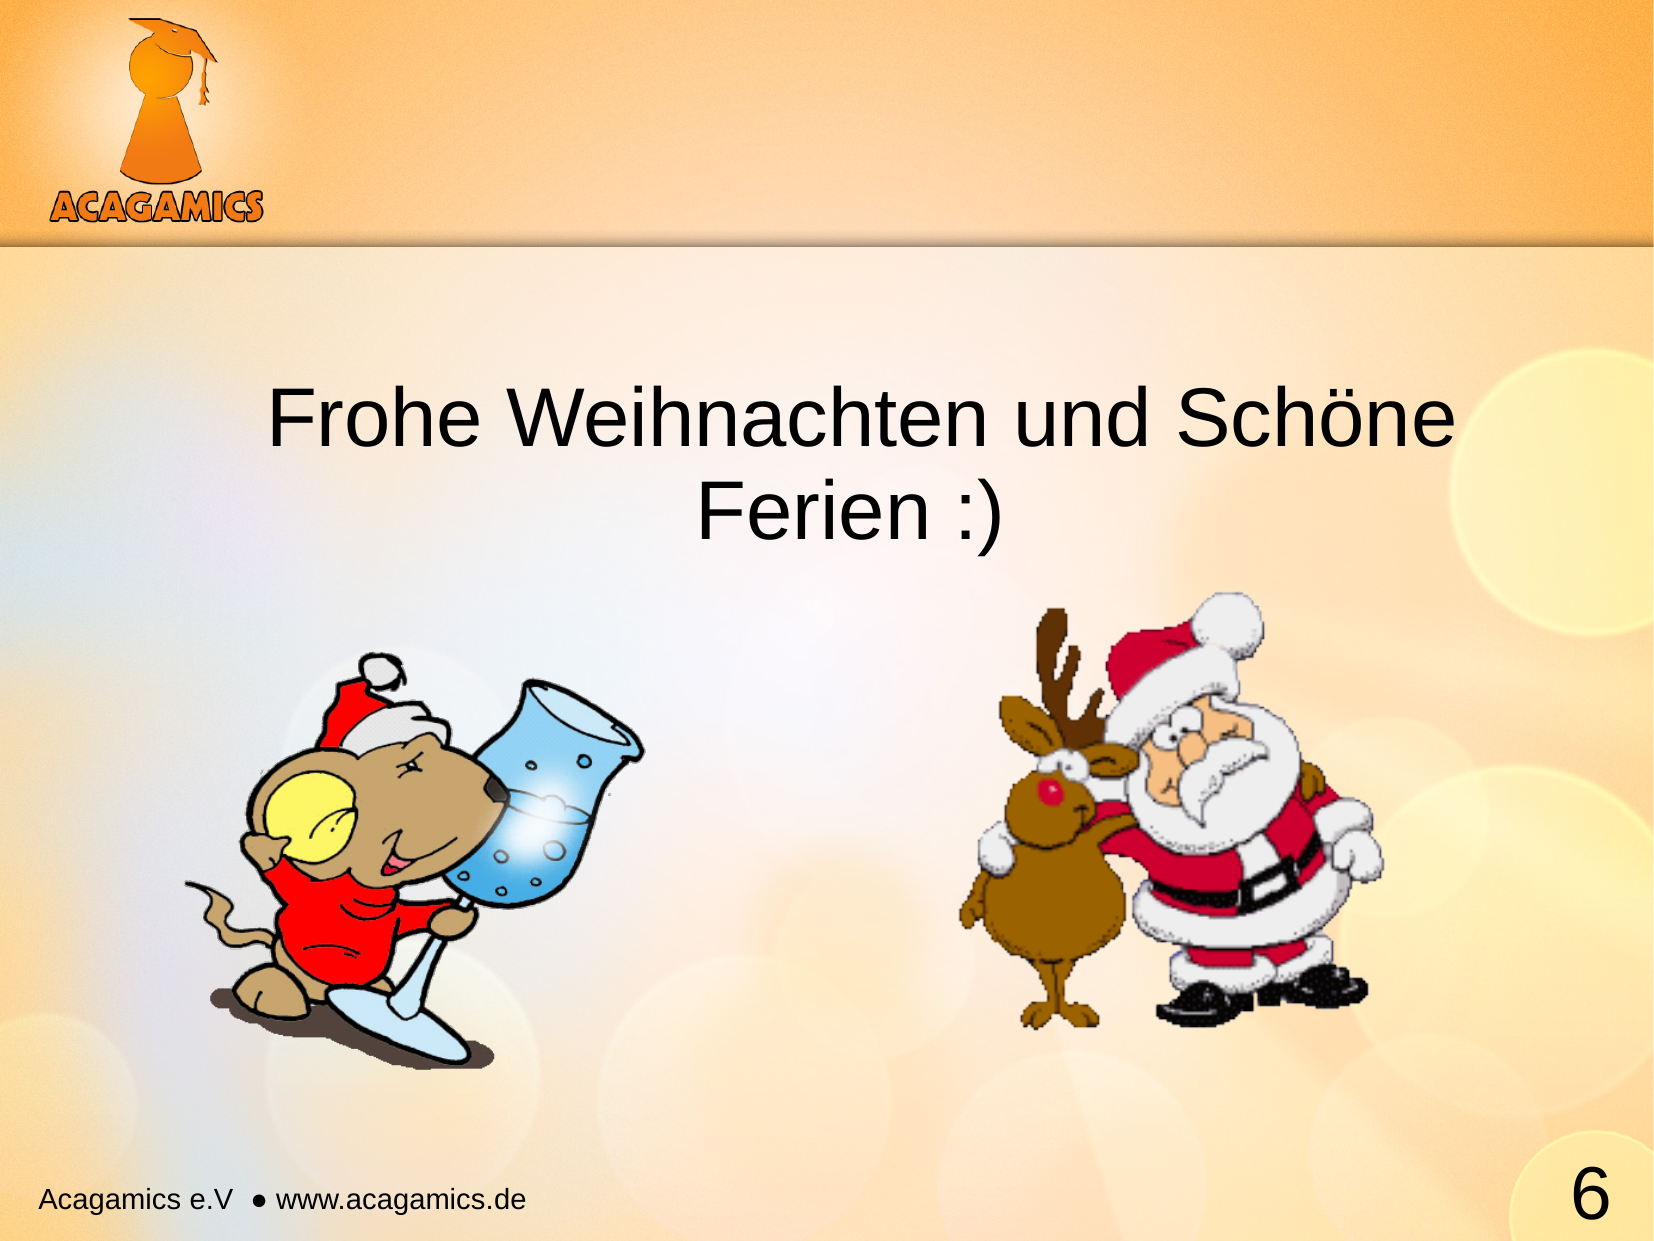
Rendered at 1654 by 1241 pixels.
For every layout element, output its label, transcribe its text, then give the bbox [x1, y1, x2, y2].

list Frohe Weihnachten und Schöne Ferien :) [82, 290, 1571, 1109]
picture [0, 0, 1654, 1241]
